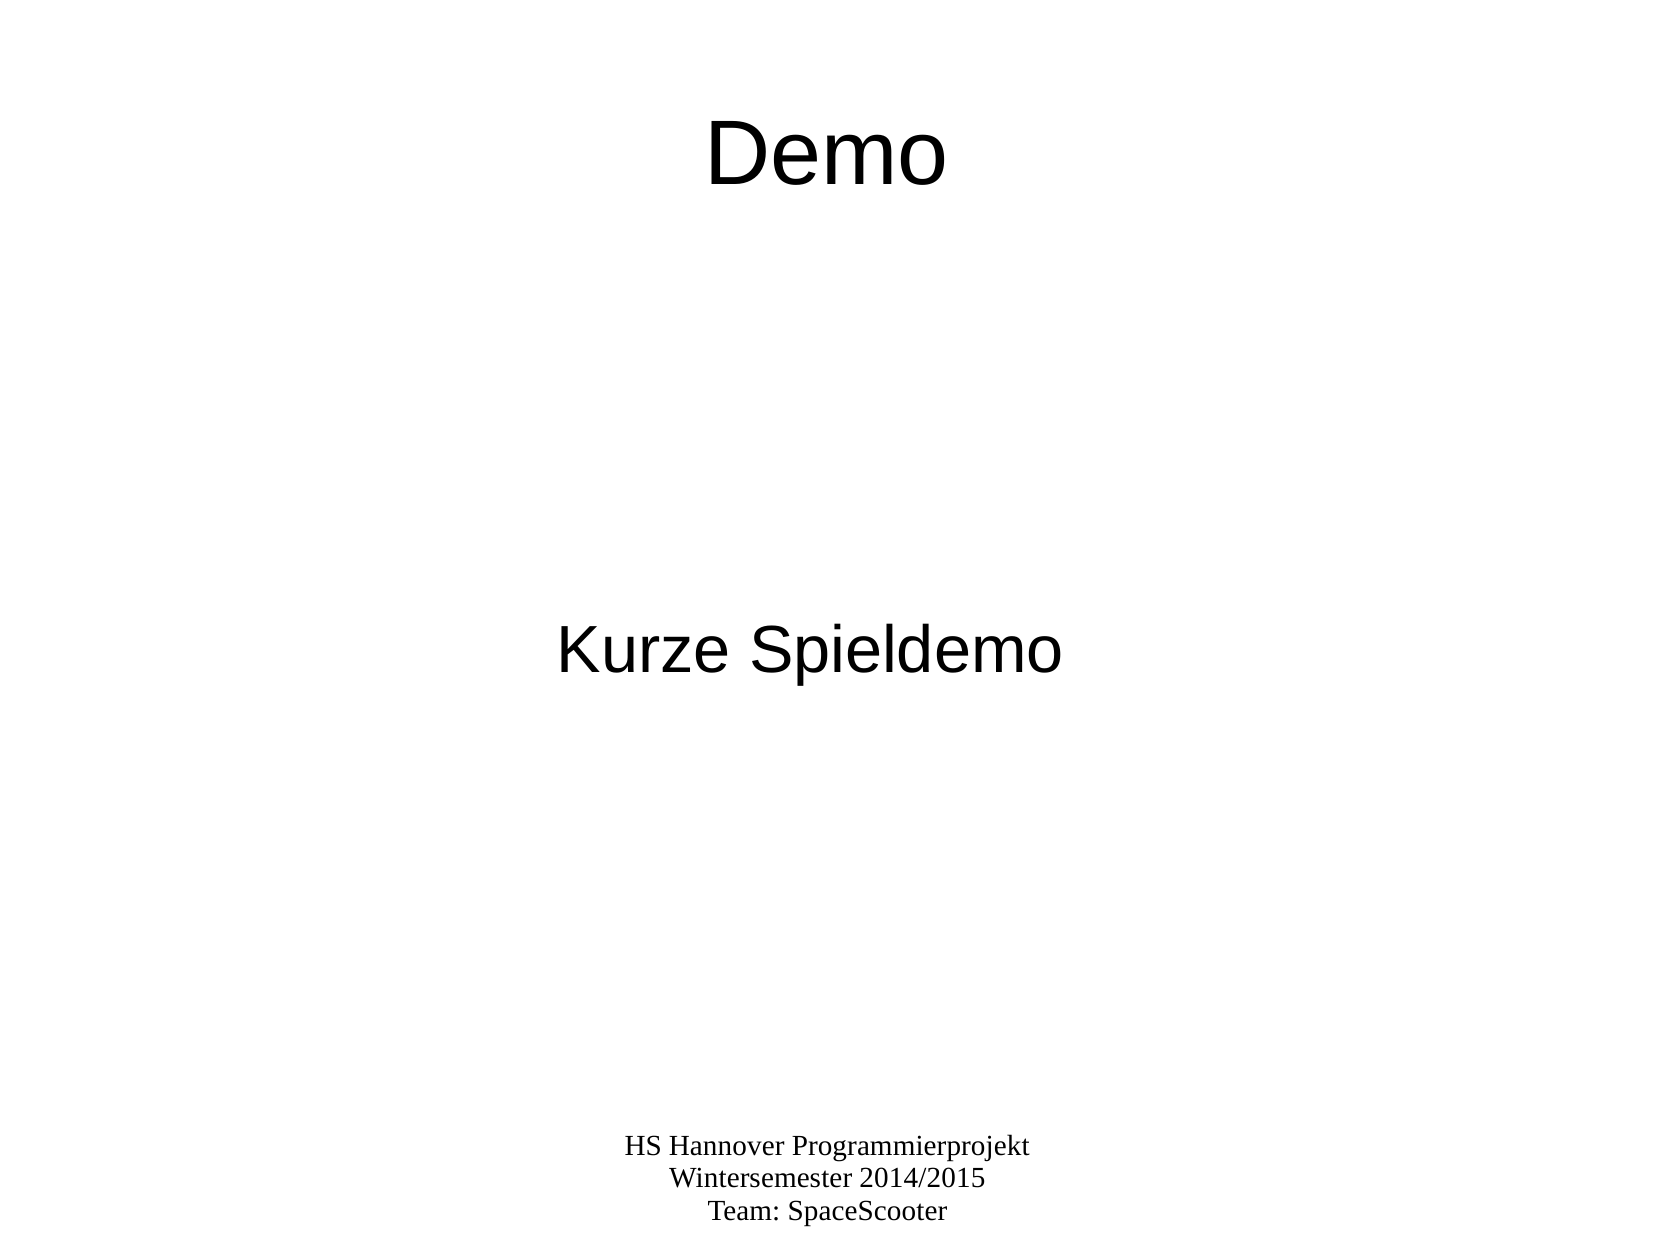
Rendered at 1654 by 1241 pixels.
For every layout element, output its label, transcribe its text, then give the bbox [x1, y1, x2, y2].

subtitle Kurze Spieldemo [82, 290, 1538, 1010]
title Demo [82, 49, 1571, 257]
